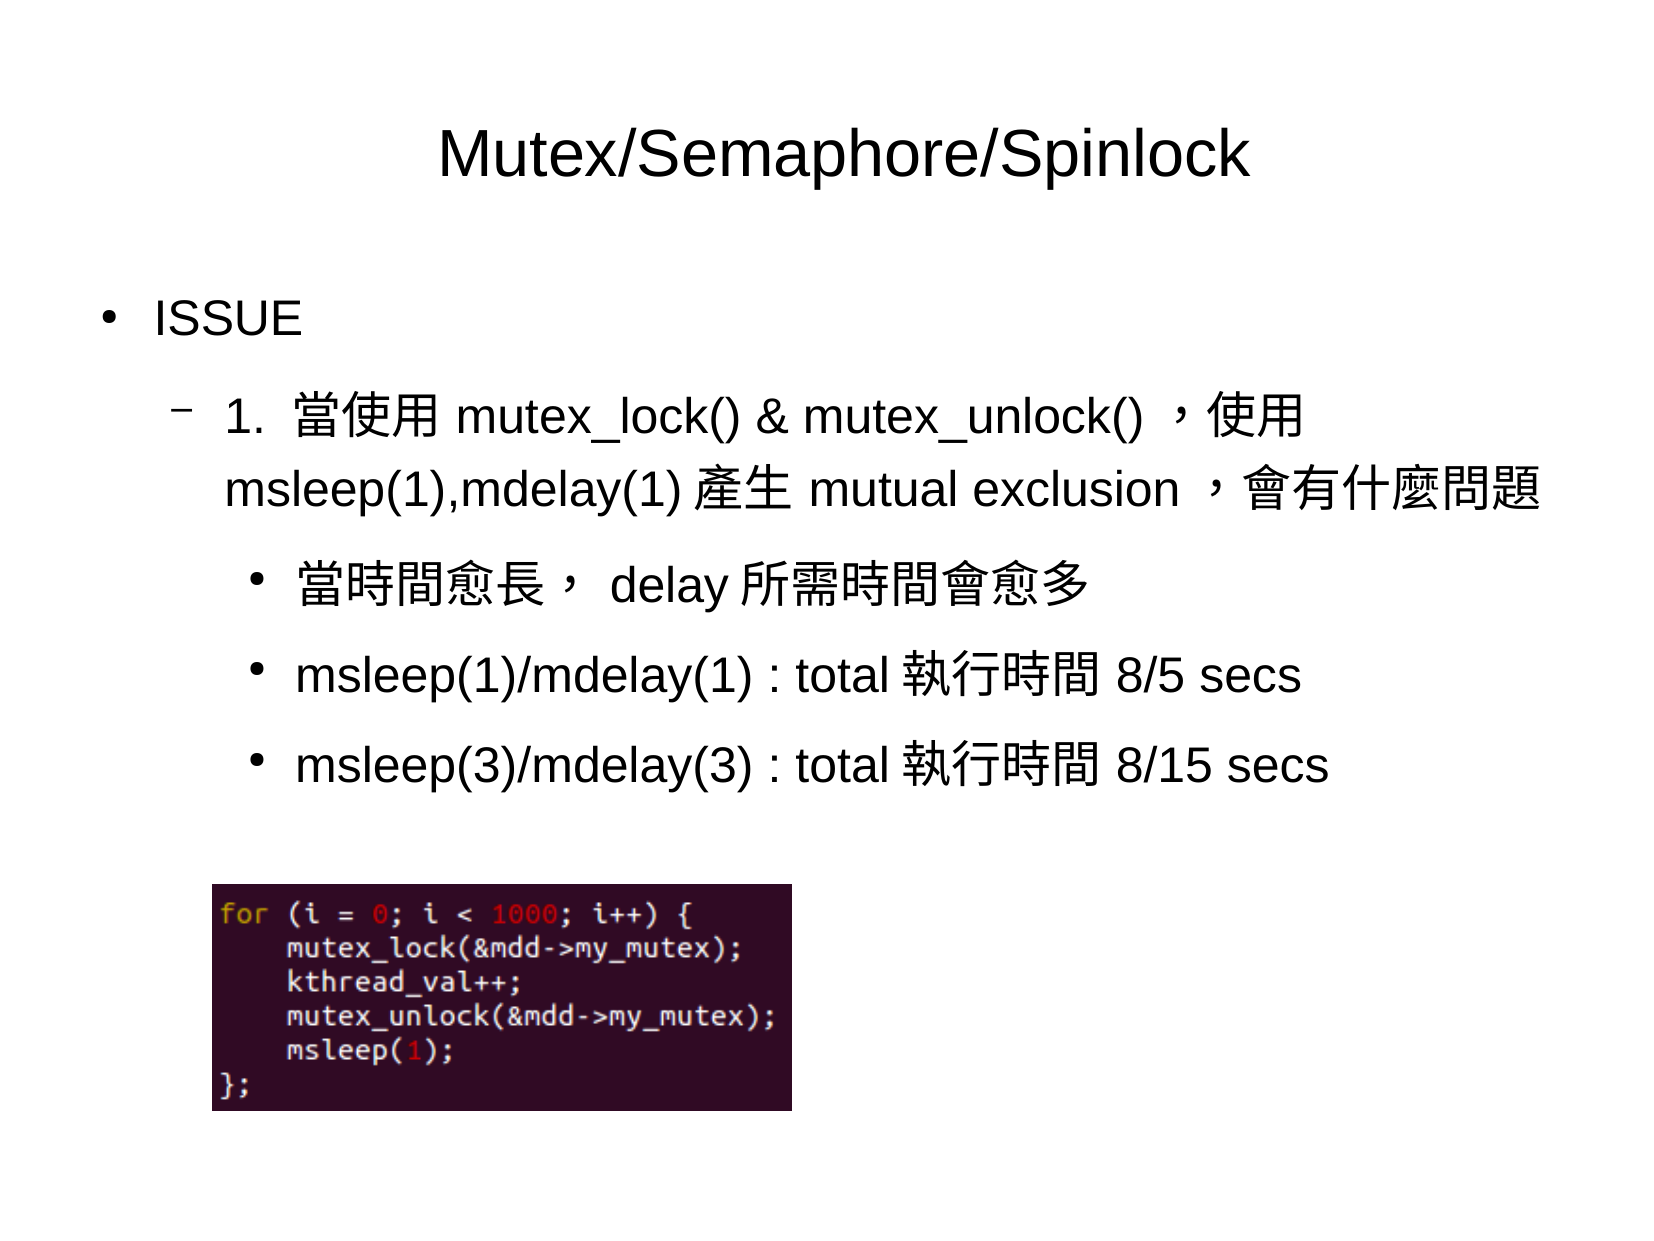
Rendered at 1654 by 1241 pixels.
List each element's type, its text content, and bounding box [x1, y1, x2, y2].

picture [212, 884, 792, 1111]
list ISSUE 1. 當使用mutex_lock() & mutex_unlock()，使用msleep(1),mdelay(1)產生mutual exclusion，會有什麼問題 當時間愈長，delay所需時間會愈多 msleep(1)/mdelay(1) : total執行時間8/5 secs msleep(3)/mdelay(3) : total執行時間8/15 secs [82, 290, 1571, 1010]
title Mutex/Semaphore/Spinlock [82, 49, 1571, 257]
